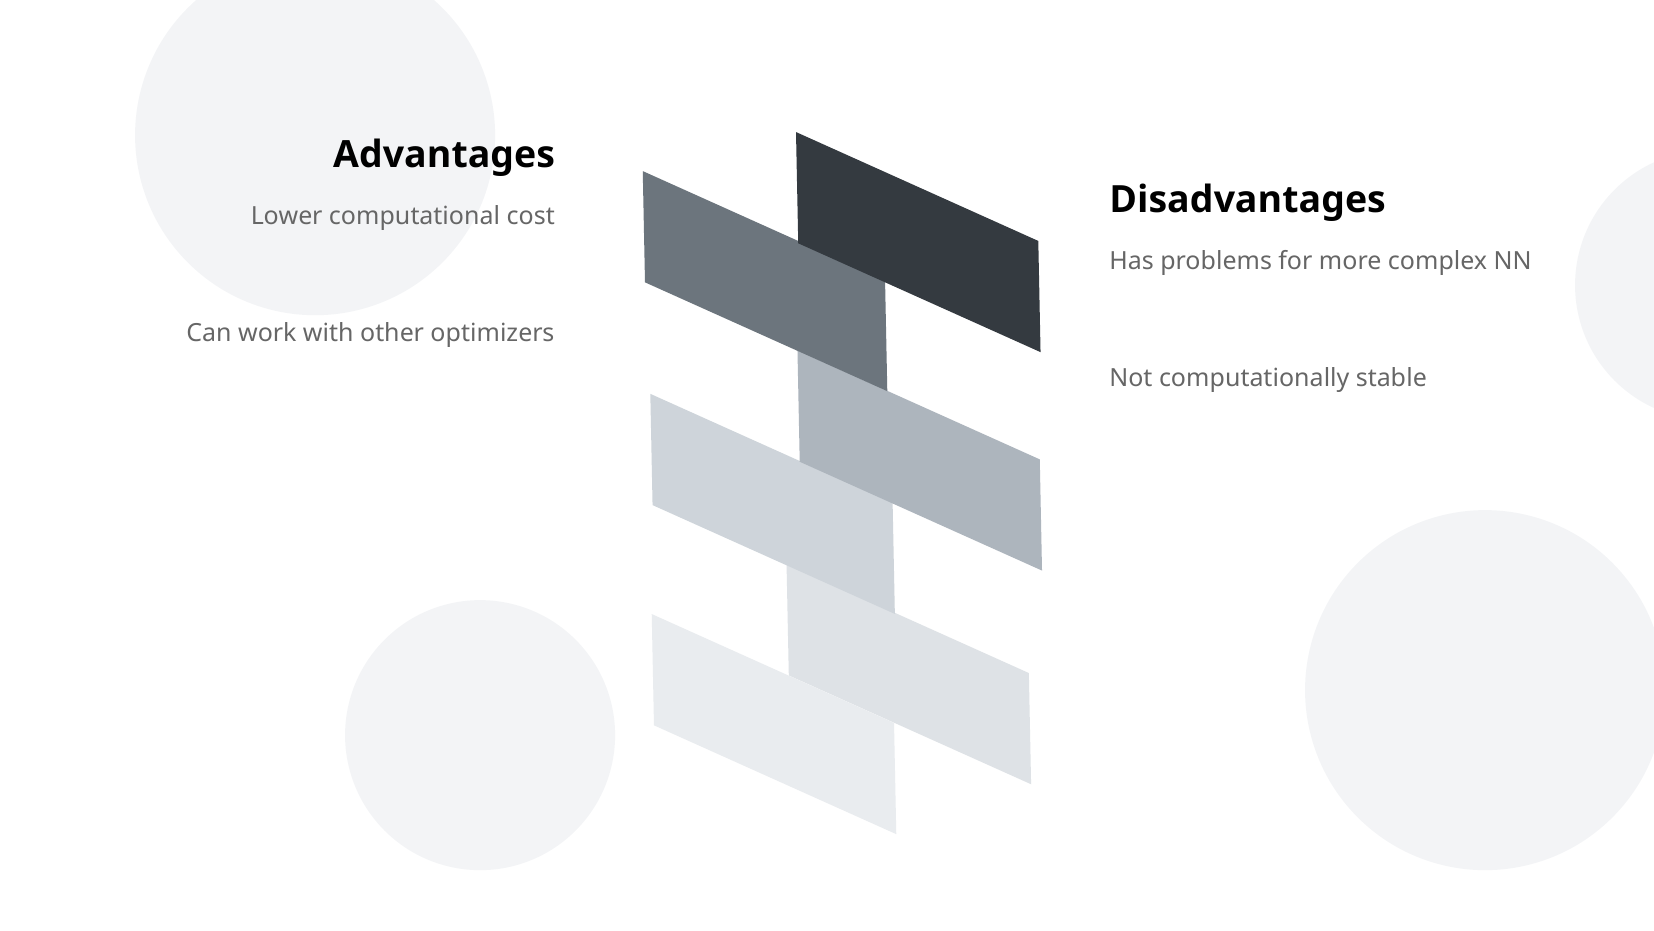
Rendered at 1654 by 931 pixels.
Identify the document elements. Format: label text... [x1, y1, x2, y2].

text_box Has problems for more complex NN Not computationally stable [1094, 235, 1650, 402]
text_box Advantages [240, 120, 571, 186]
text_box Disadvantages [1094, 165, 1425, 231]
text_box Lower computational cost Can work with other optimizers [15, 190, 571, 357]
